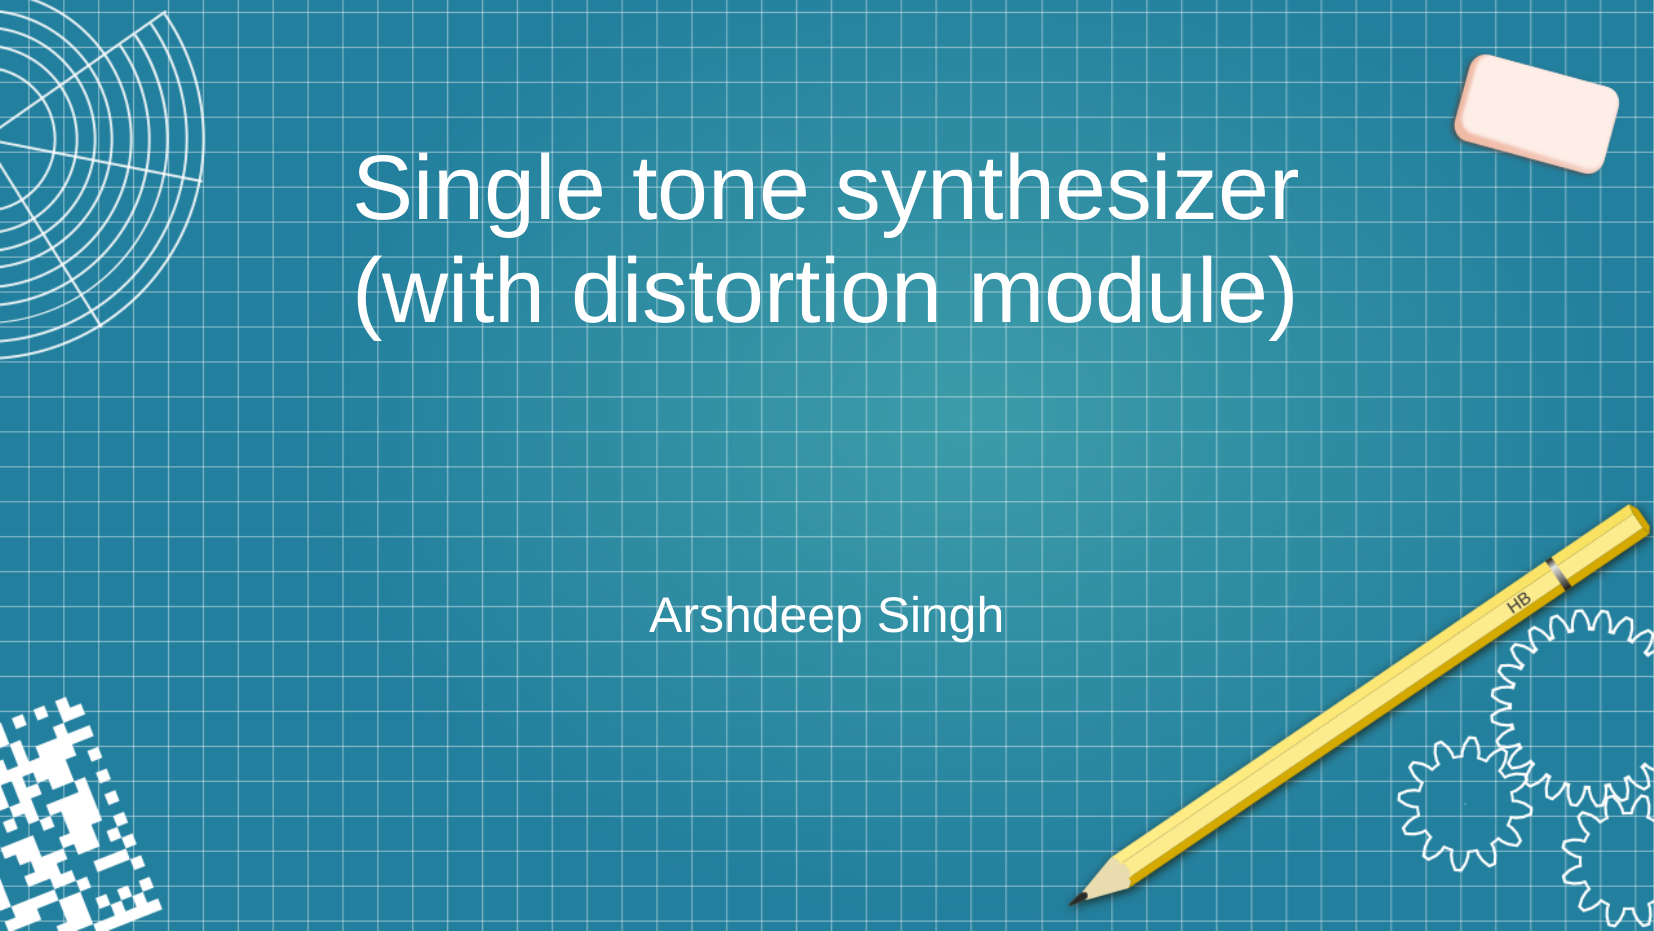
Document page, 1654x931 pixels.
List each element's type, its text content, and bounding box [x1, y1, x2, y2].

title Single tone synthesizer (with distortion module) [82, 132, 1571, 346]
subtitle Arshdeep Singh [82, 389, 1571, 842]
picture [0, 0, 1654, 931]
